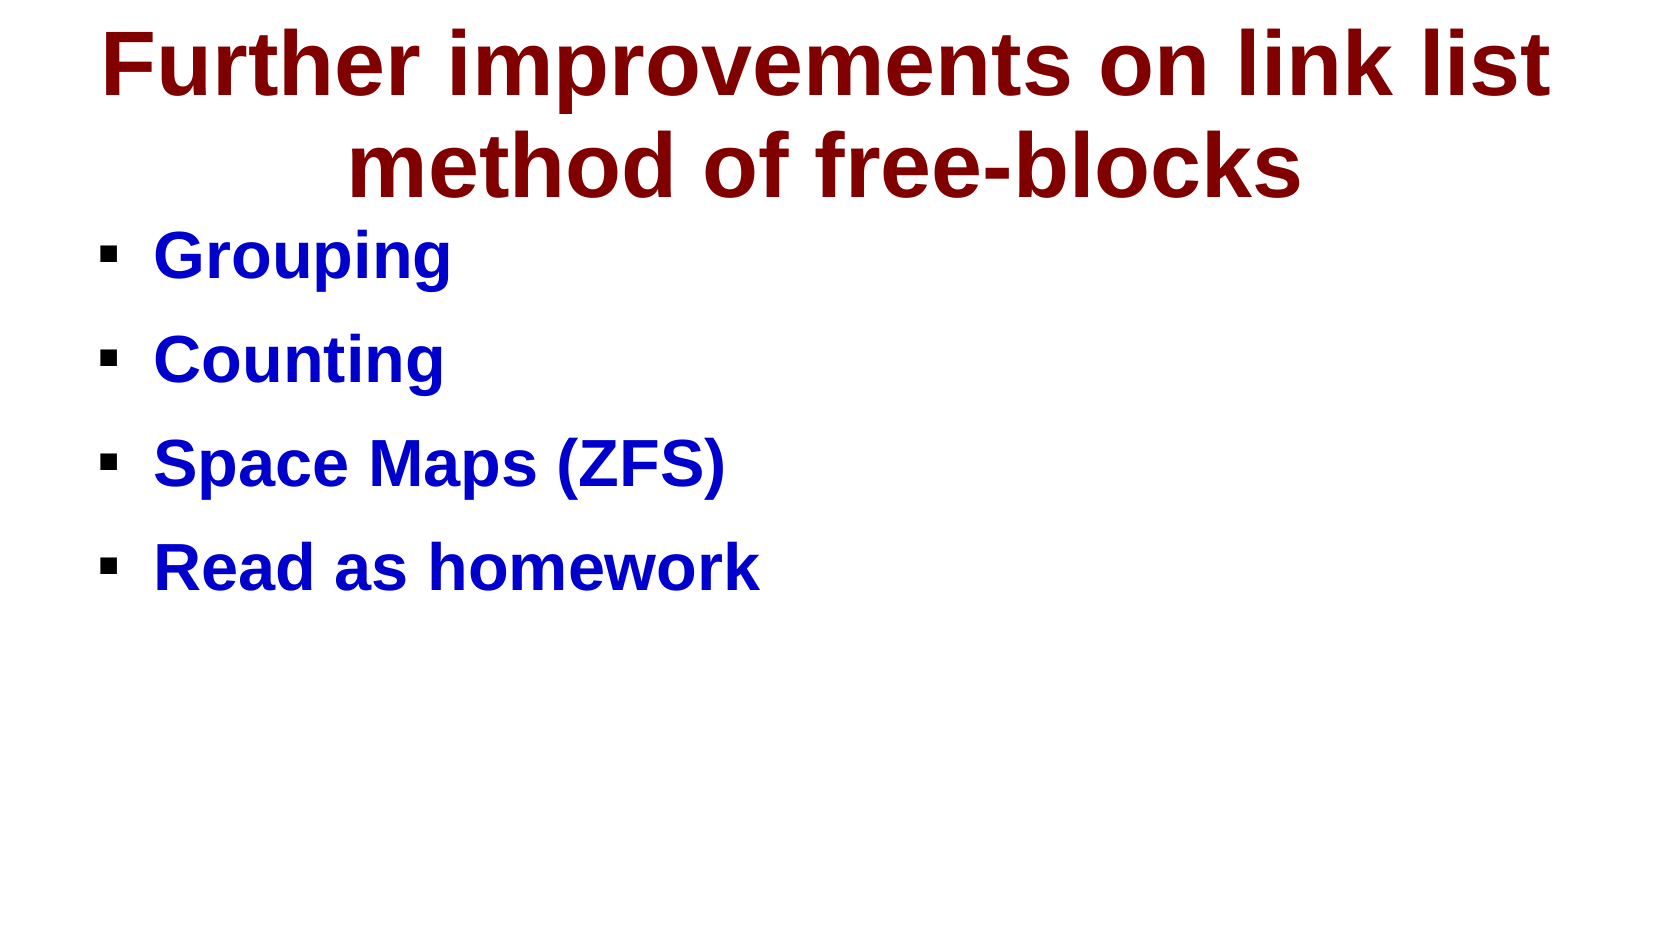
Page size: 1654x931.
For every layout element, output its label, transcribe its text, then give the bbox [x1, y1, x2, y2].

title Further improvements on link list method of free-blocks [82, 12, 1571, 217]
list Grouping Counting Space Maps (ZFS) Read as homework [82, 217, 1571, 757]
